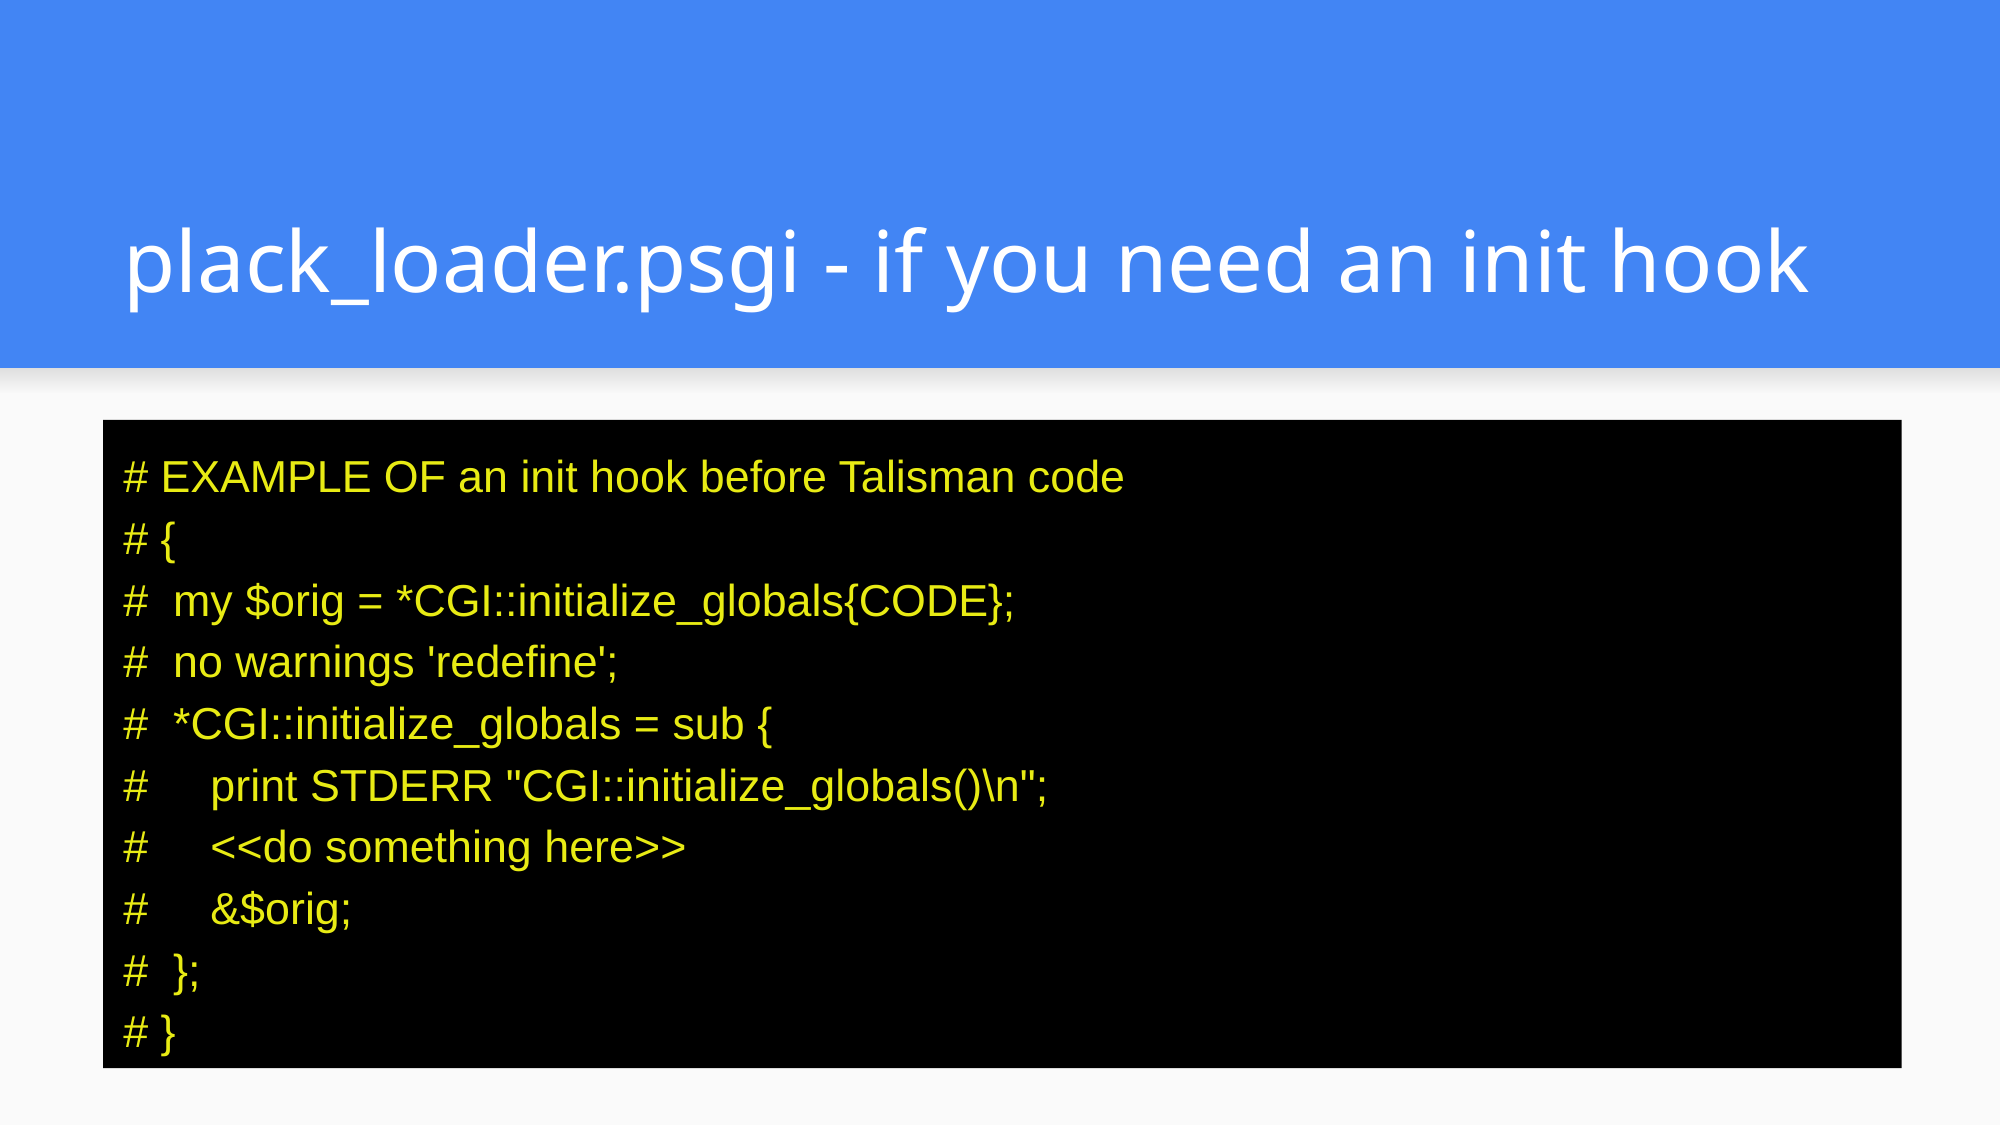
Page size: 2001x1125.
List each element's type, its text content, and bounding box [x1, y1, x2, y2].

title plack_loader.psgi - if you need an init hook [103, 161, 1902, 330]
list # EXAMPLE OF an init hook before Talisman code # { # my $orig = *CGI::initialize_globals{CODE}; # no warnings 'redefine'; # *CGI::initialize_globals = sub { # print STDERR "CGI::initialize_globals()\n"; # <<do something here>> # &$orig; # }; # } [103, 419, 1902, 1069]
